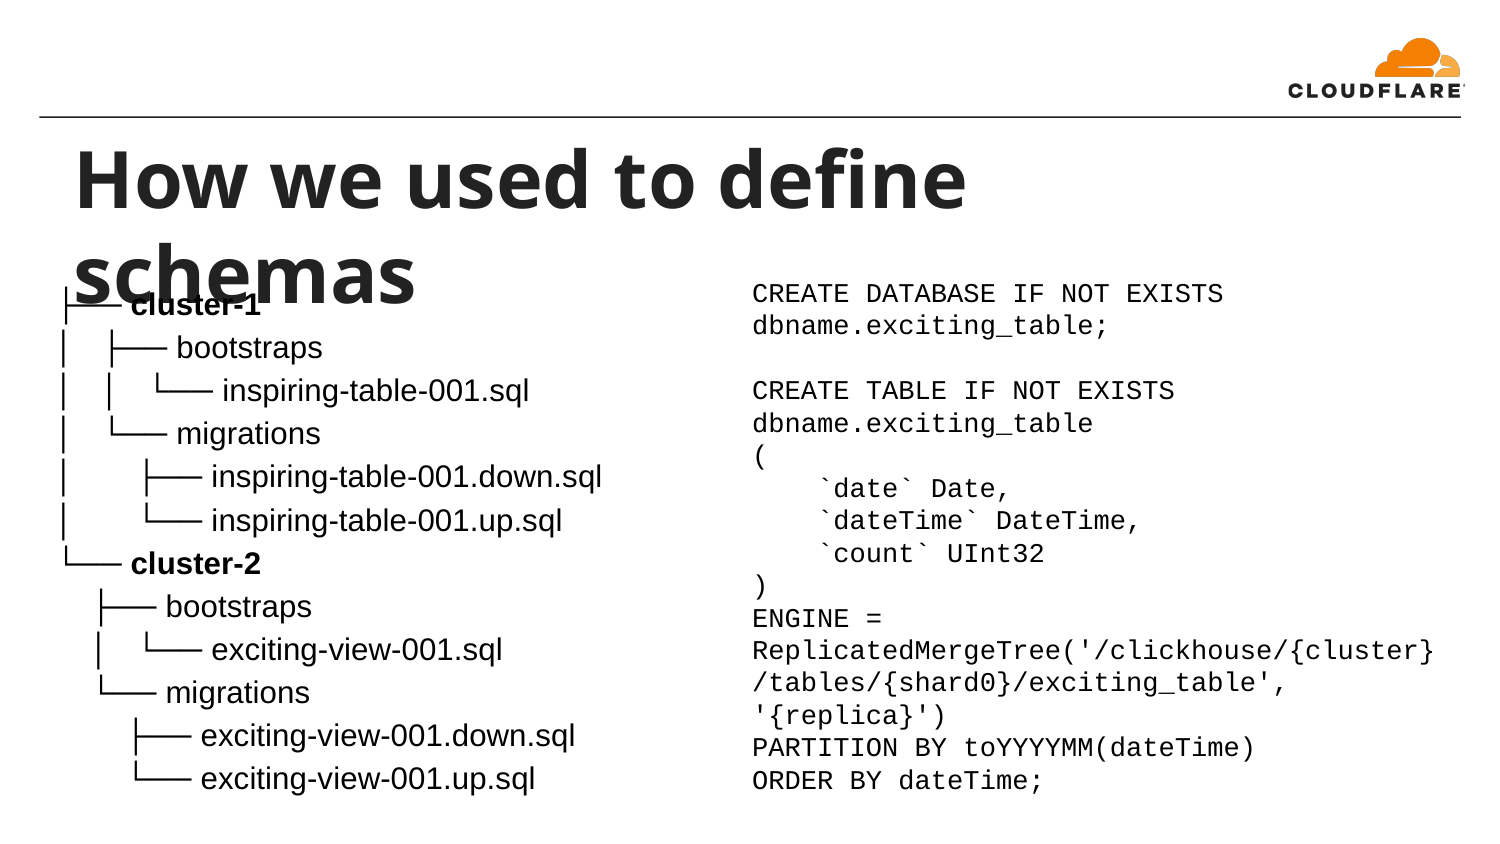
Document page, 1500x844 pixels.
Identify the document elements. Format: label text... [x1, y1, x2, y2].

title How we used to define schemas [73, 129, 1321, 237]
text_box CREATE DATABASE IF NOT EXISTS dbname.exciting_table; CREATE TABLE IF NOT EXISTS dbname.exciting_table ( `date` Date, `dateTime` DateTime, `count` UInt32 ) ENGINE = ReplicatedMergeTree('/clickhouse/{cluster}/tables/{shard0}/exciting_table', '{replica}') PARTITION BY toYYYYMM(dateTime) ORDER BY dateTime; [737, 260, 1455, 810]
list ├── cluster-1 │ ├── bootstraps │ │ └── inspiring-table-001.sql │ └── migrations │ ├── inspiring-table-001.down.sql │ └── inspiring-table-001.up.sql └── cluster-2 ├── bootstraps │ └── exciting-view-001.sql └── migrations ├── exciting-view-001.down.sql └── exciting-view-001.up.sql [55, 278, 676, 737]
picture [1288, 38, 1466, 98]
